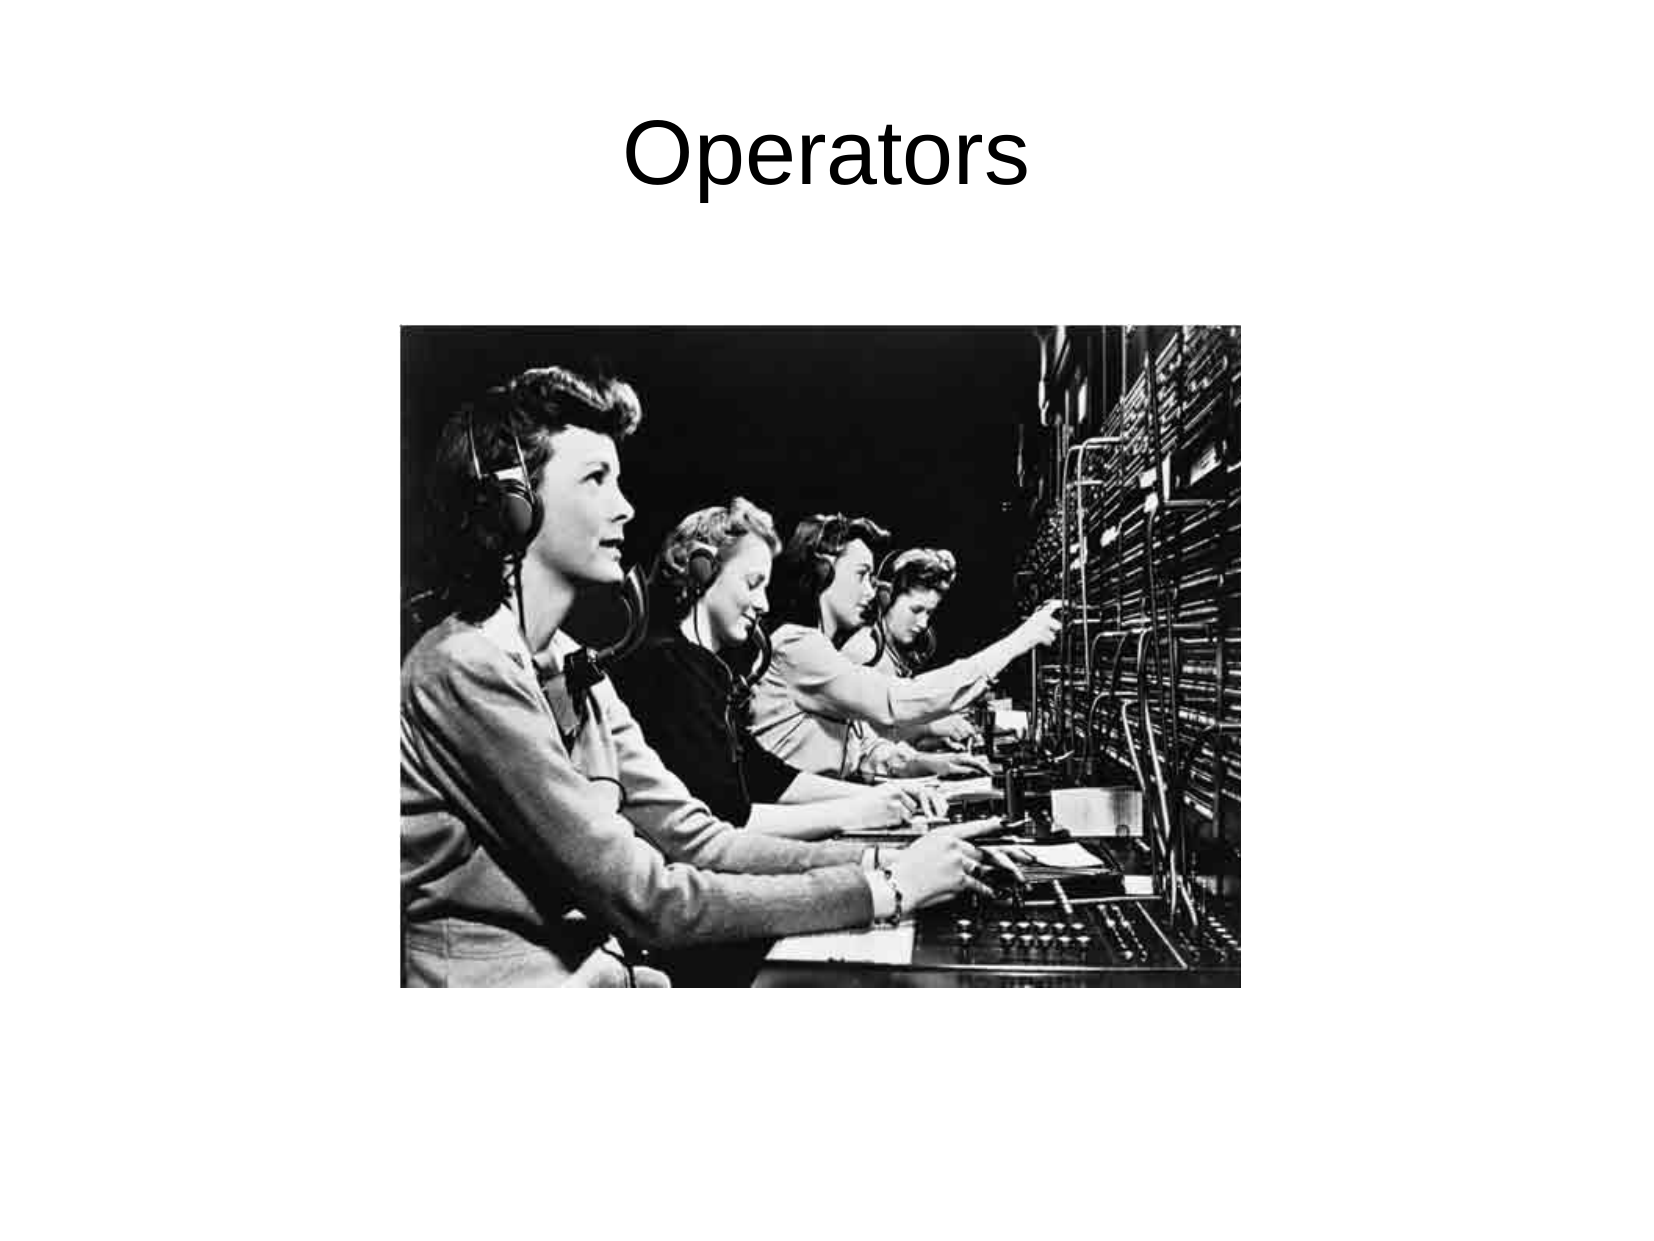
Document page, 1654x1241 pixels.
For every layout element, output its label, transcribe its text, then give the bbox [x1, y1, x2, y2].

title Operators [82, 49, 1571, 257]
picture [399, 324, 1241, 988]
